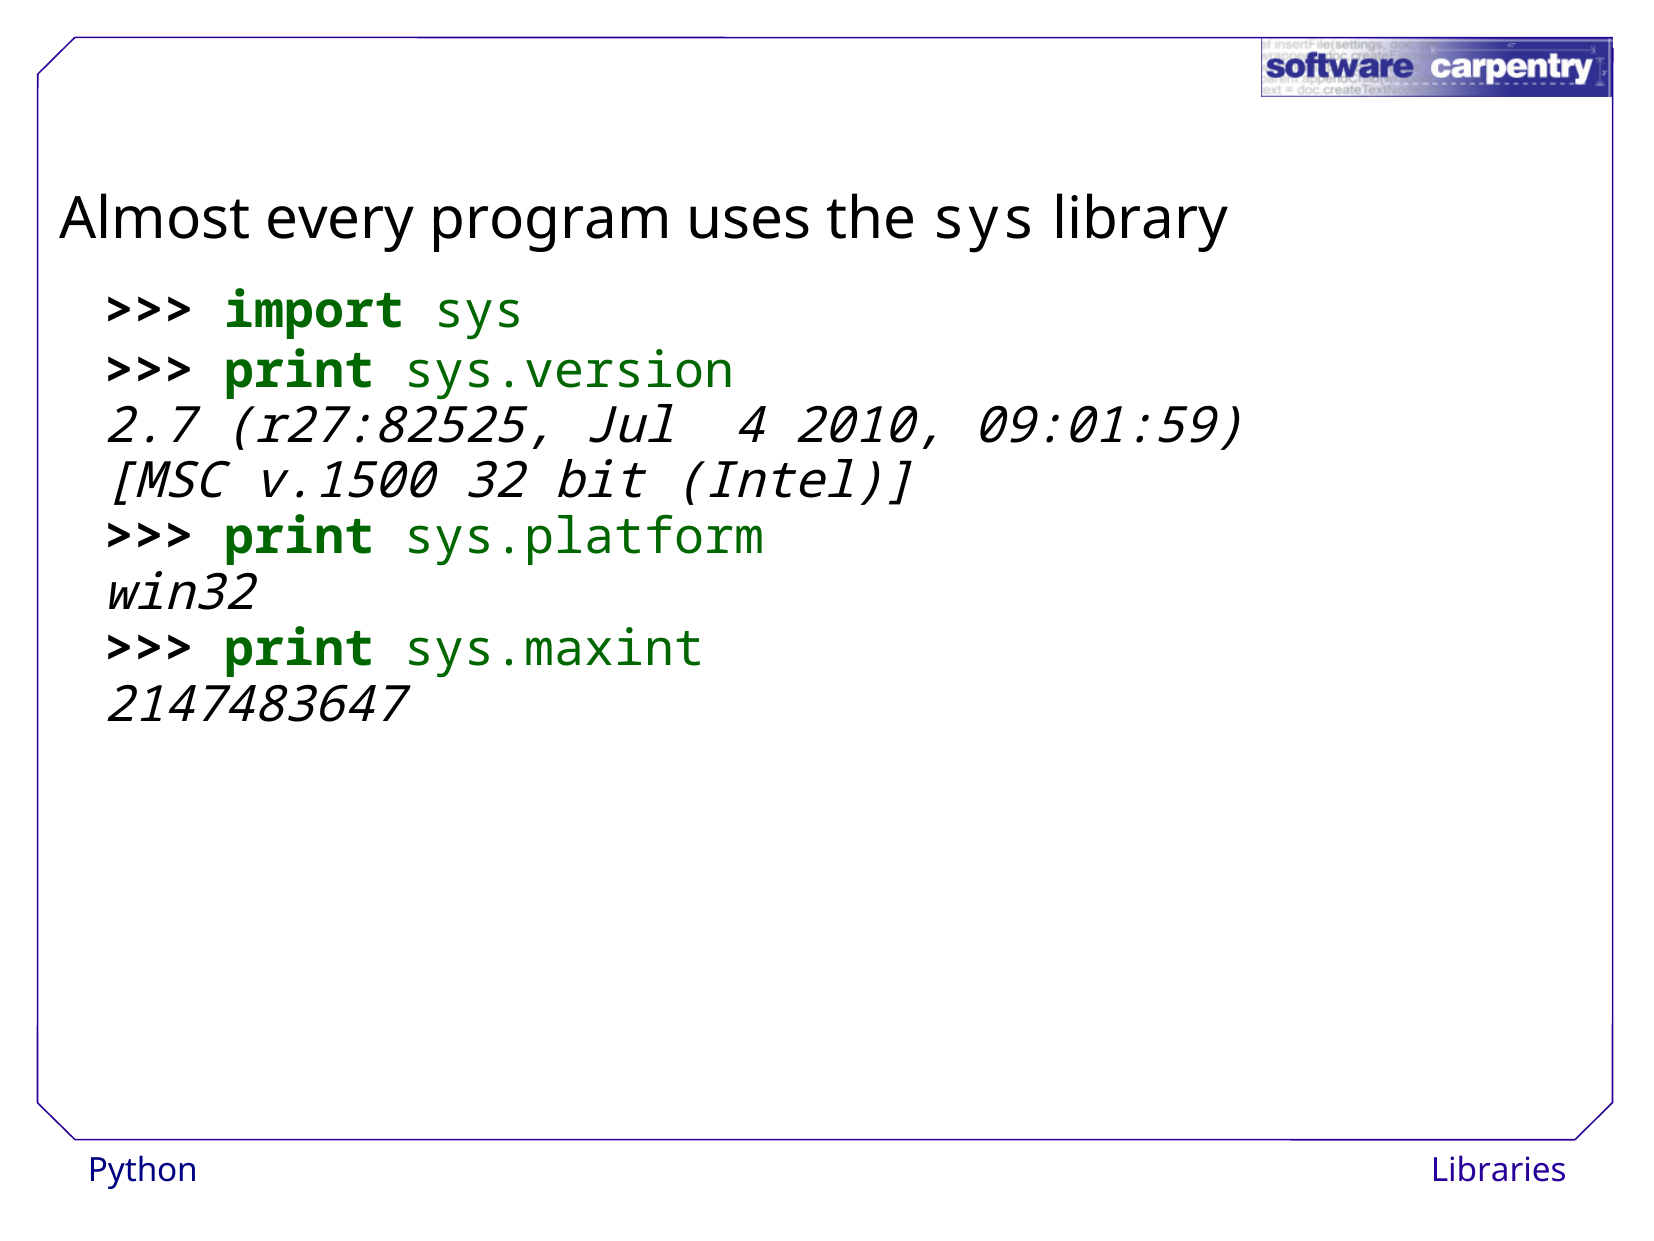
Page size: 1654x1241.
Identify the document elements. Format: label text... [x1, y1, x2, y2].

picture [1261, 39, 1613, 97]
text_box >>> import sys >>> print sys.version 2.7 (r27:82525, Jul 4 2010, 09:01:59) [MSC v.1500 32 bit (Intel)] >>> print sys.platform win32 >>> print sys.maxint 2147483647 [89, 270, 1517, 1093]
text_box Almost every program uses the sys library [44, 138, 1394, 259]
